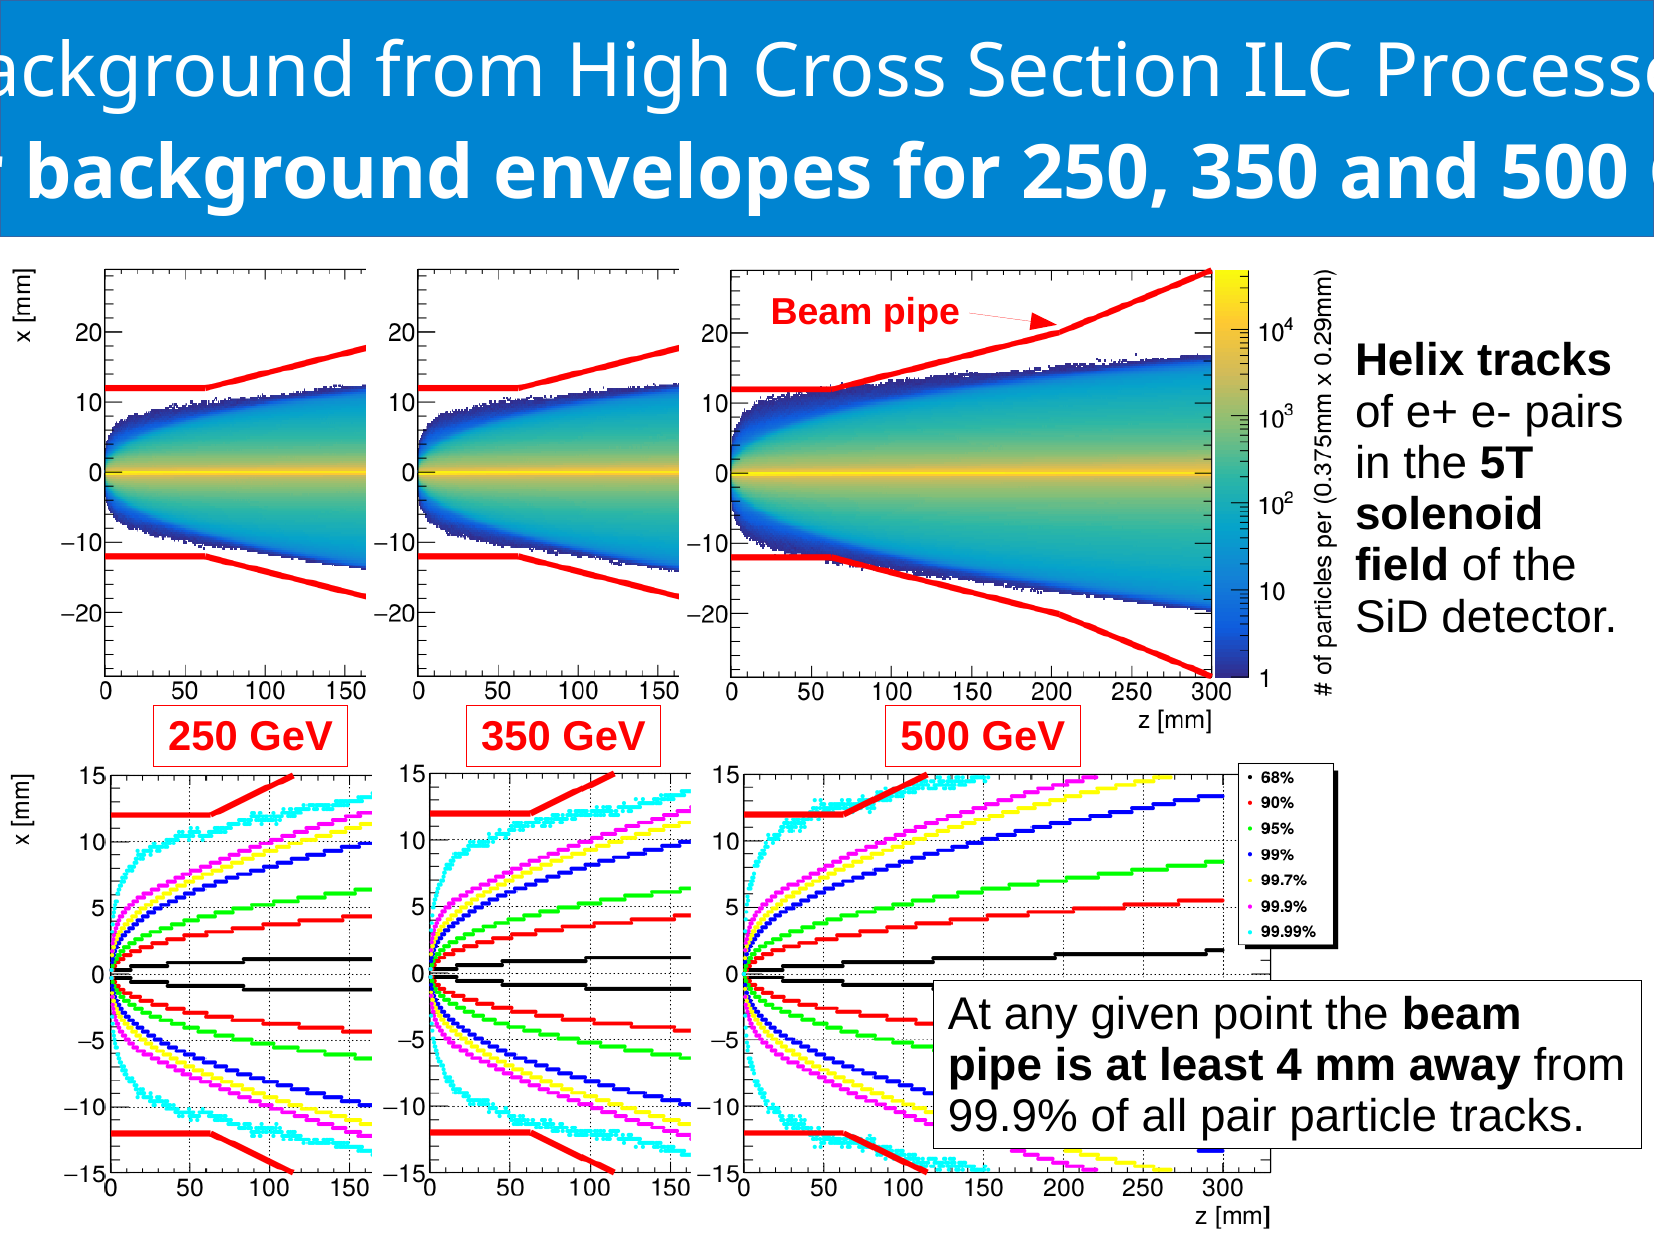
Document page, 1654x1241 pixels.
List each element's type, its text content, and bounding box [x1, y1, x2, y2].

text_box At any given point the beam pipe is at least 4 mm away from 99.9% of all pair particle tracks. [933, 980, 1642, 1149]
text_box Helix tracks of e+ e- pairs in the 5T solenoid field of the SiD detector. [1340, 326, 1646, 650]
text_box 250 GeV [153, 705, 348, 767]
text_box Background from High Cross Section ILC Processes Pair background envelopes for 250, 350 and 500 GeV [0, 0, 1654, 237]
text_box 500 GeV [885, 705, 1081, 767]
picture [4, 755, 1347, 1229]
text_box 350 GeV [466, 705, 661, 767]
picture [5, 259, 1341, 734]
text_box Beam pipe [755, 283, 976, 341]
